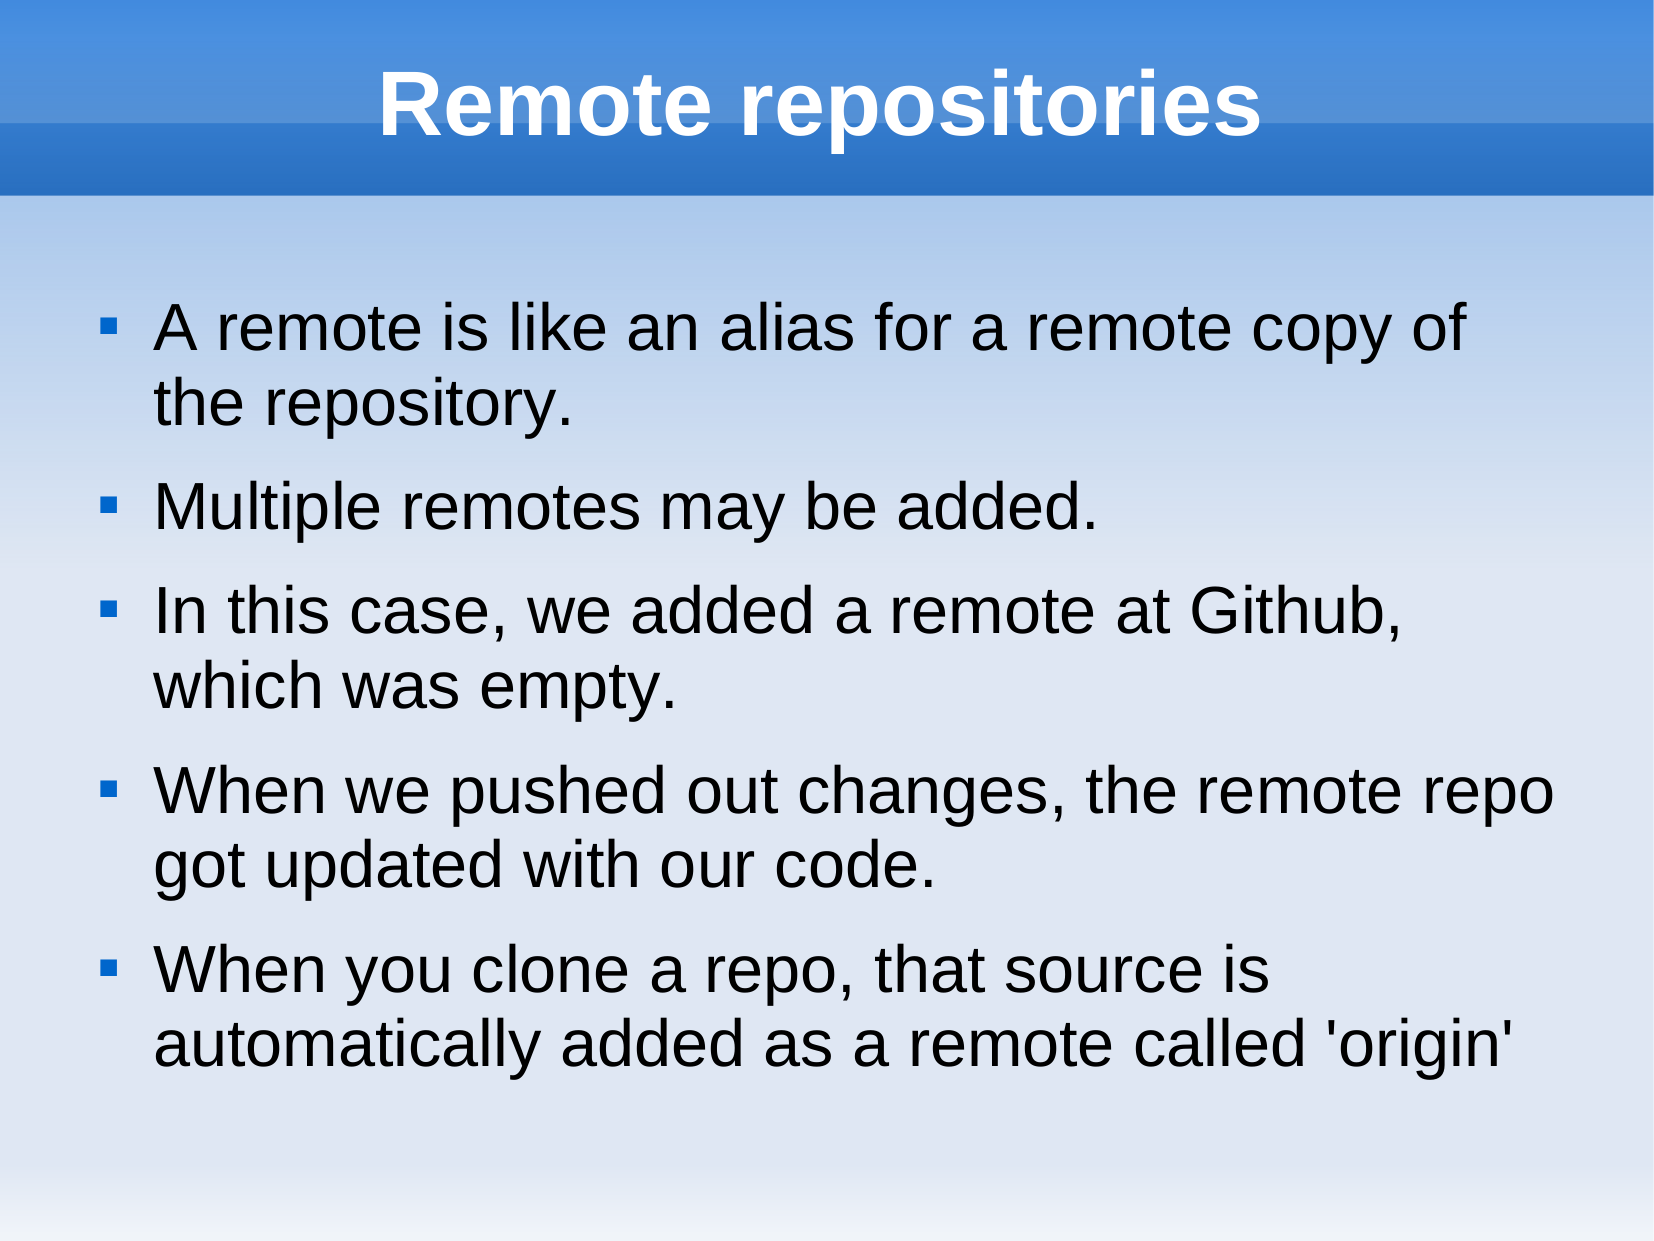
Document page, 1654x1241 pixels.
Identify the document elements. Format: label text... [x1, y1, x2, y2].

list A remote is like an alias for a remote copy of the repository. Multiple remotes may be added. In this case, we added a remote at Github, which was empty. When we pushed out changes, the remote repo got updated with our code. When you clone a repo, that source is automatically added as a remote called 'origin' [82, 290, 1571, 1109]
picture [0, 0, 1654, 1241]
title Remote repositories [76, 0, 1565, 208]
